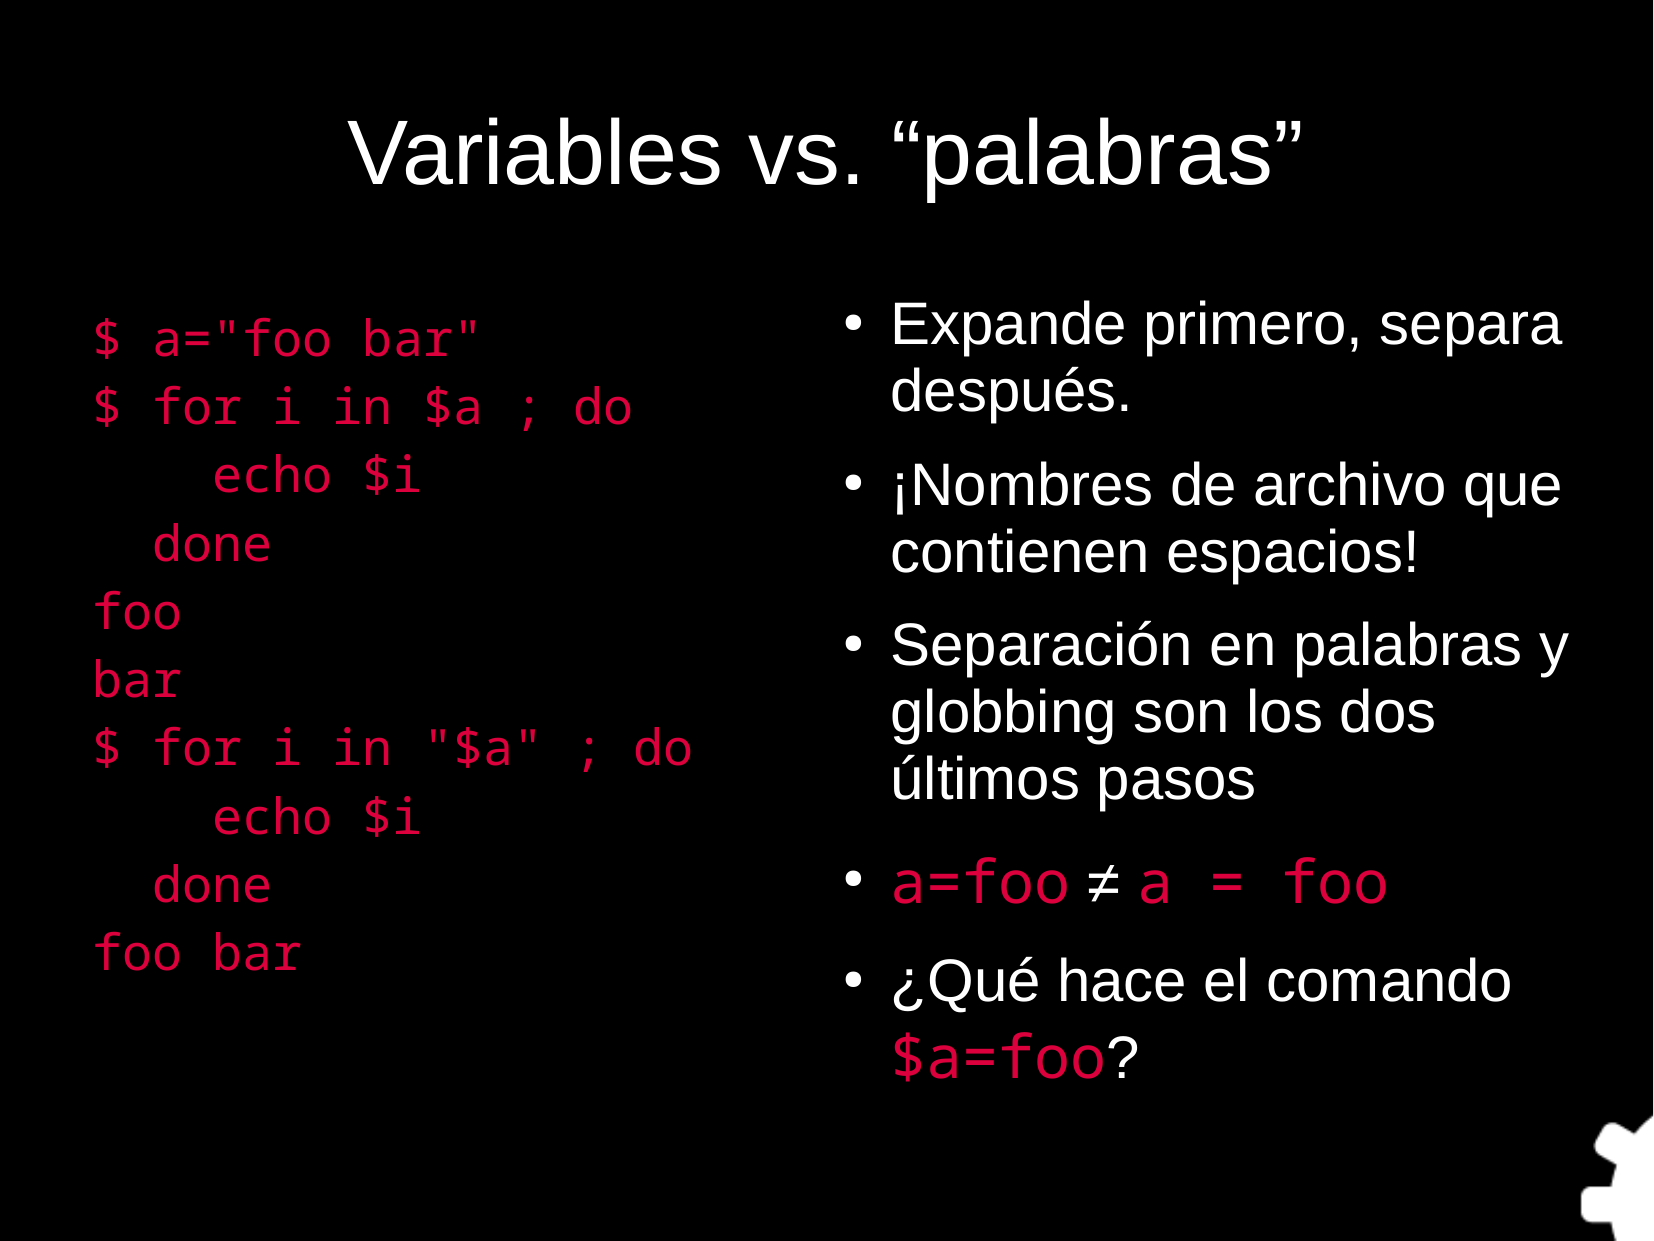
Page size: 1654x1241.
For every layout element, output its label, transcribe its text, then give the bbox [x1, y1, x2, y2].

title Variables vs. “palabras” [82, 49, 1571, 257]
text_box $ a="foo bar" $ for i in $a ; do echo $i done foo bar $ for i in "$a" ; do echo $i done foo bar [78, 295, 808, 1104]
list Expande primero, separa después. ¡Nombres de archivo que contienen espacios! Separación en palabras y globbing son los dos últimos pasos a=foo ≠ a = foo ¿Qué hace el comando $a=foo? [826, 290, 1571, 1109]
picture [0, 0, 1654, 1241]
